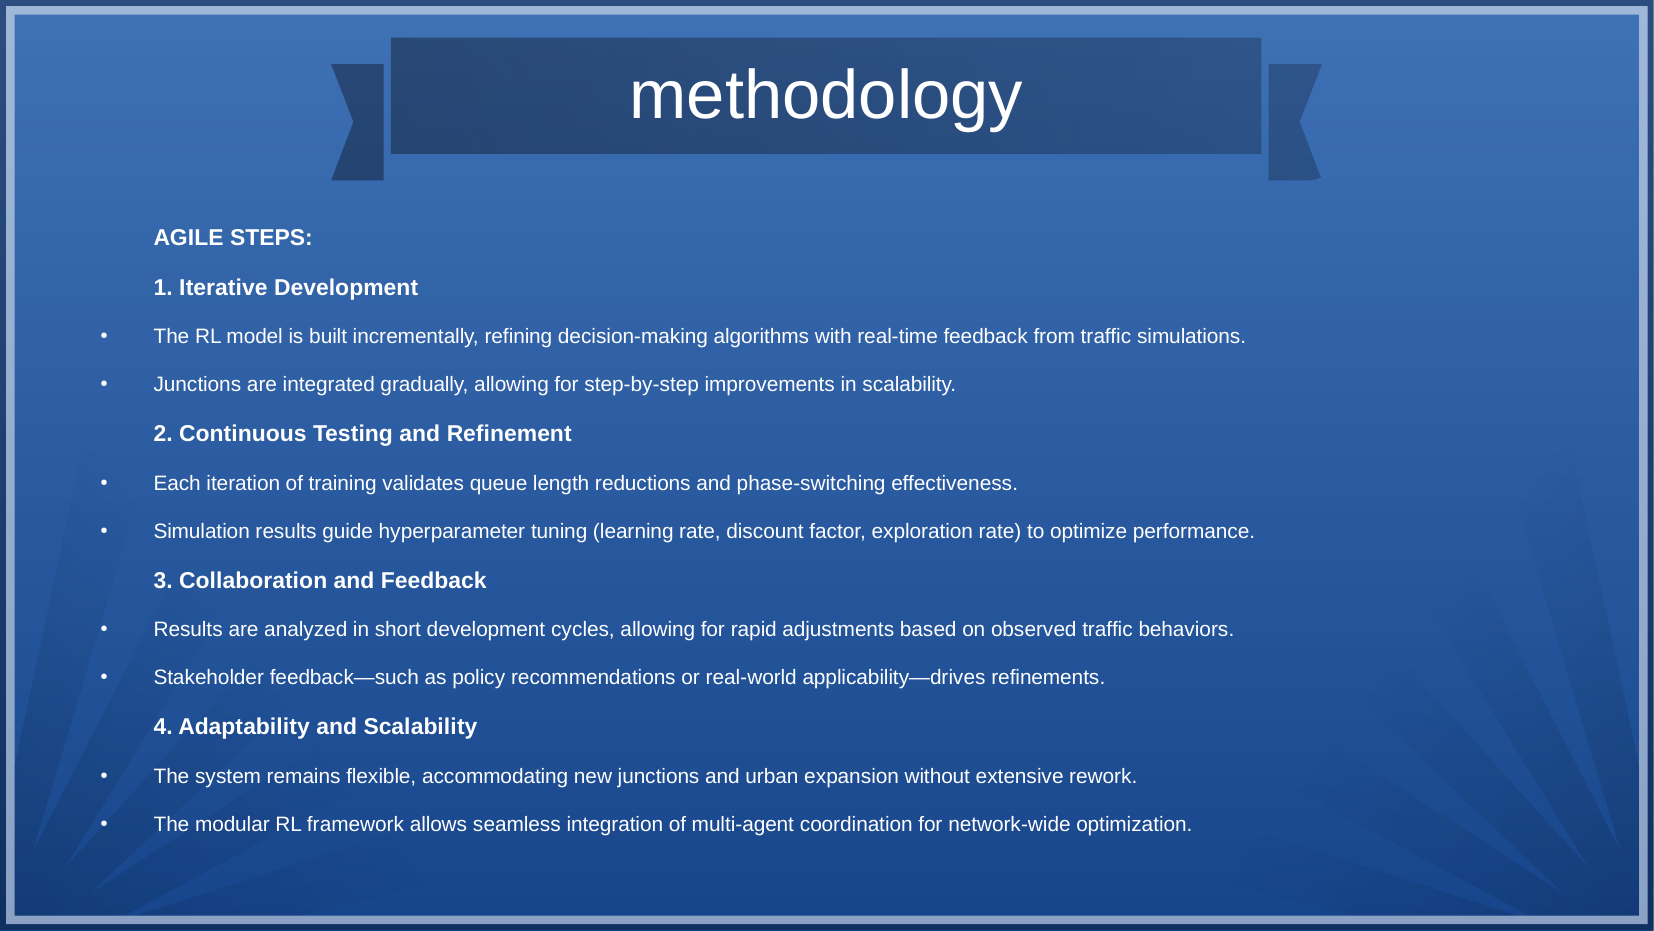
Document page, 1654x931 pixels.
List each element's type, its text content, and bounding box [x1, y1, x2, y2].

list AGILE STEPS: 1. Iterative Development The RL model is built incrementally, refining decision-making algorithms with real-time feedback from traffic simulations. Junctions are integrated gradually, allowing for step-by-step improvements in scalability. 2. Continuous Testing and Refinement Each iteration of training validates queue length reductions and phase-switching effectiveness. Simulation results guide hyperparameter tuning (learning rate, discount factor, exploration rate) to optimize performance. 3. Collaboration and Feedback Results are analyzed in short development cycles, allowing for rapid adjustments based on observed traffic behaviors. Stakeholder feedback—such as policy recommendations or real-world applicability—drives refinements. 4. Adaptability and Scalability The system remains flexible, accommodating new junctions and urban expansion without extensive rework. The modular RL framework allows seamless integration of multi-agent coordination for network-wide optimization. [82, 224, 1571, 848]
title methodology [389, 35, 1264, 154]
